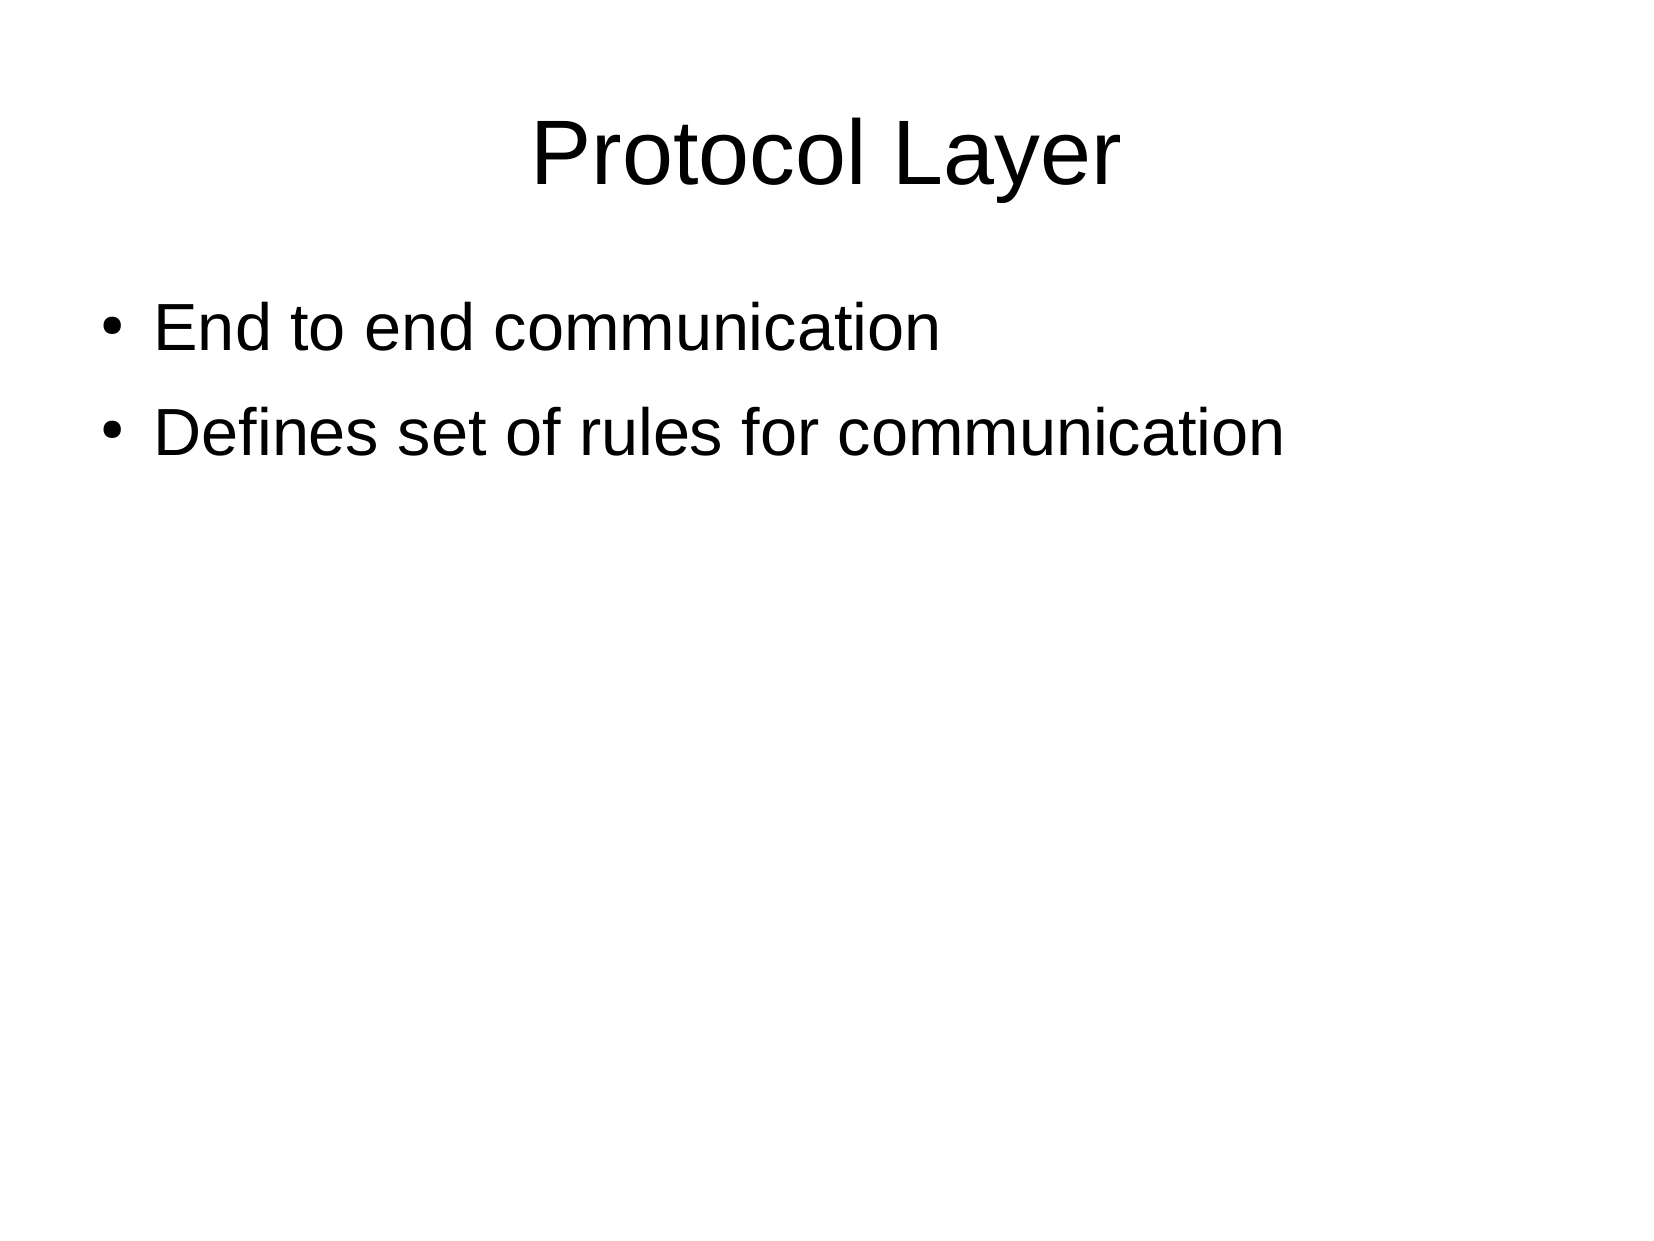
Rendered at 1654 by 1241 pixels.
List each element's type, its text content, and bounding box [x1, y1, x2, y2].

list End to end communication Defines set of rules for communication [82, 290, 1571, 1109]
title Protocol Layer [82, 49, 1571, 257]
